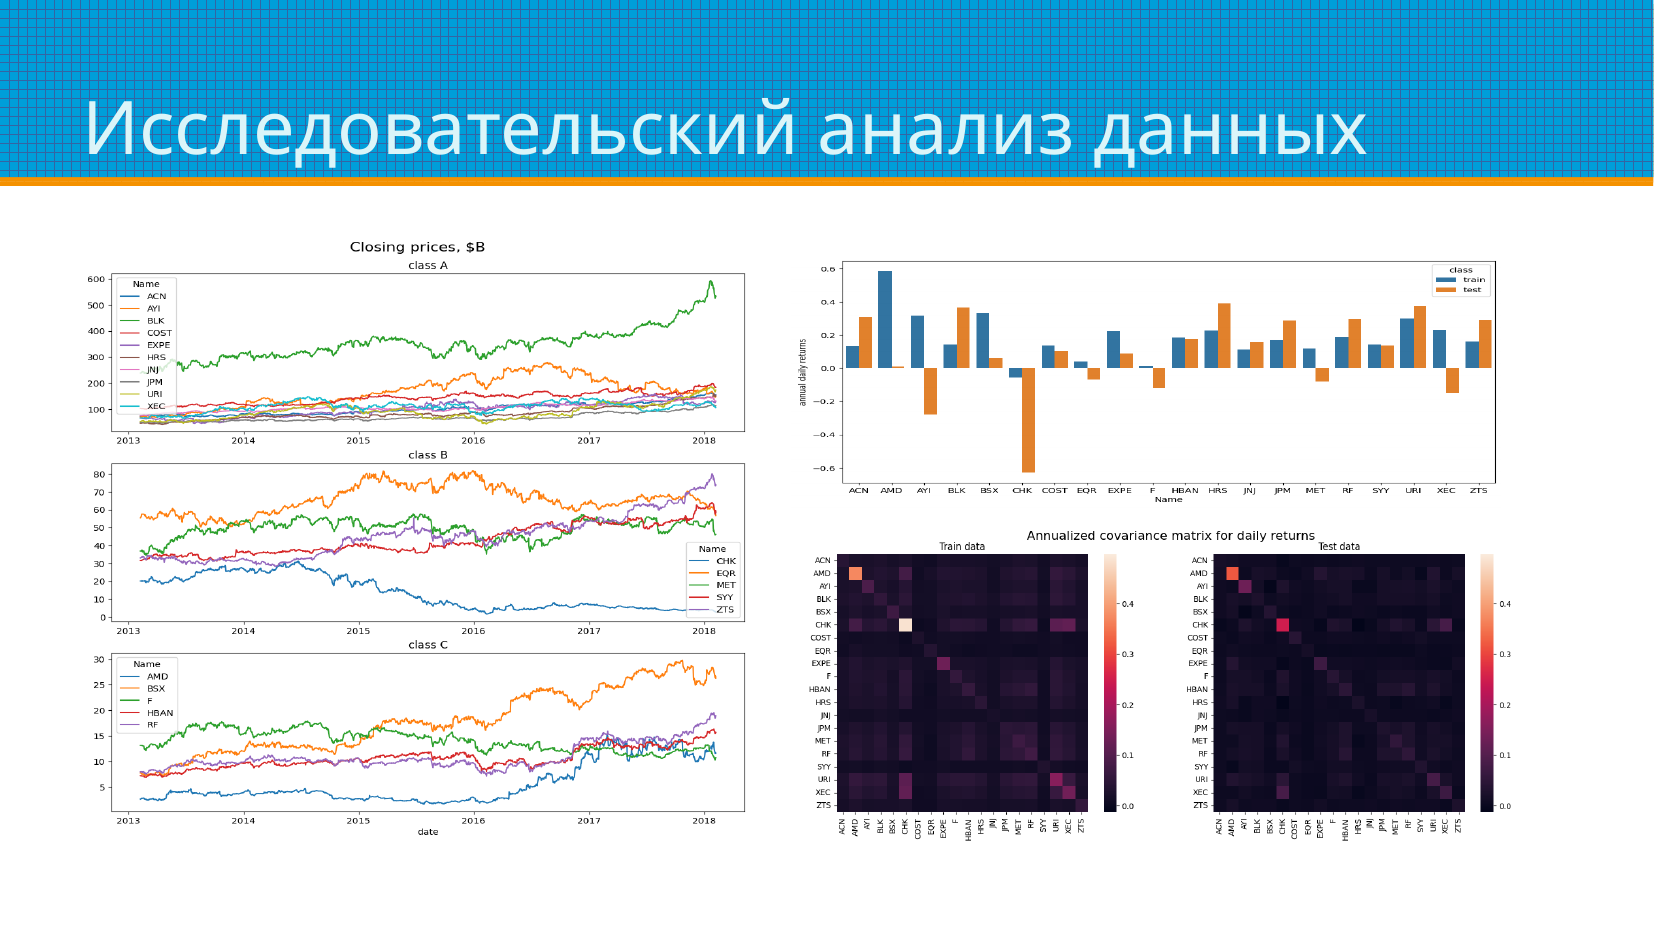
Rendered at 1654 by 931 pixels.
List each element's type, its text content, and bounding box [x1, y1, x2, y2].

picture [791, 256, 1501, 508]
picture [80, 236, 751, 842]
picture [803, 525, 1516, 845]
title Исследовательский анализ данных [82, 44, 1571, 207]
